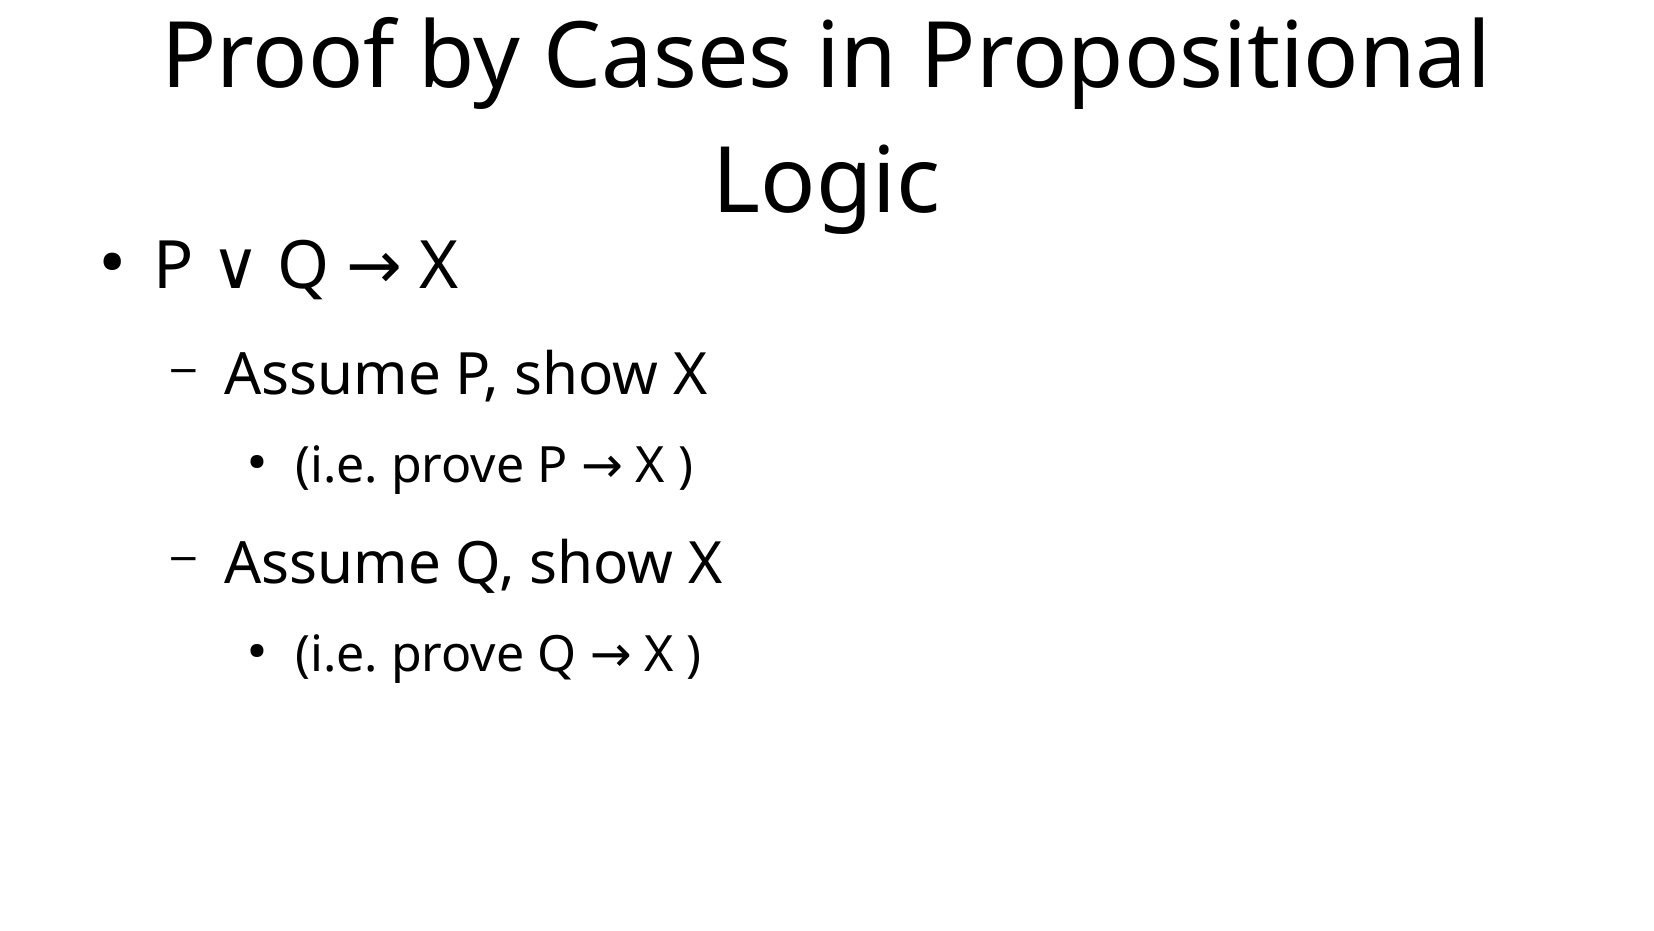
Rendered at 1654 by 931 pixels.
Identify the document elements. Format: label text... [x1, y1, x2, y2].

title Proof by Cases in Propositional Logic [82, 37, 1571, 193]
list P ∨ Q → X Assume P, show X (i.e. prove P → X ) Assume Q, show X (i.e. prove Q → X ) [82, 217, 1571, 758]
